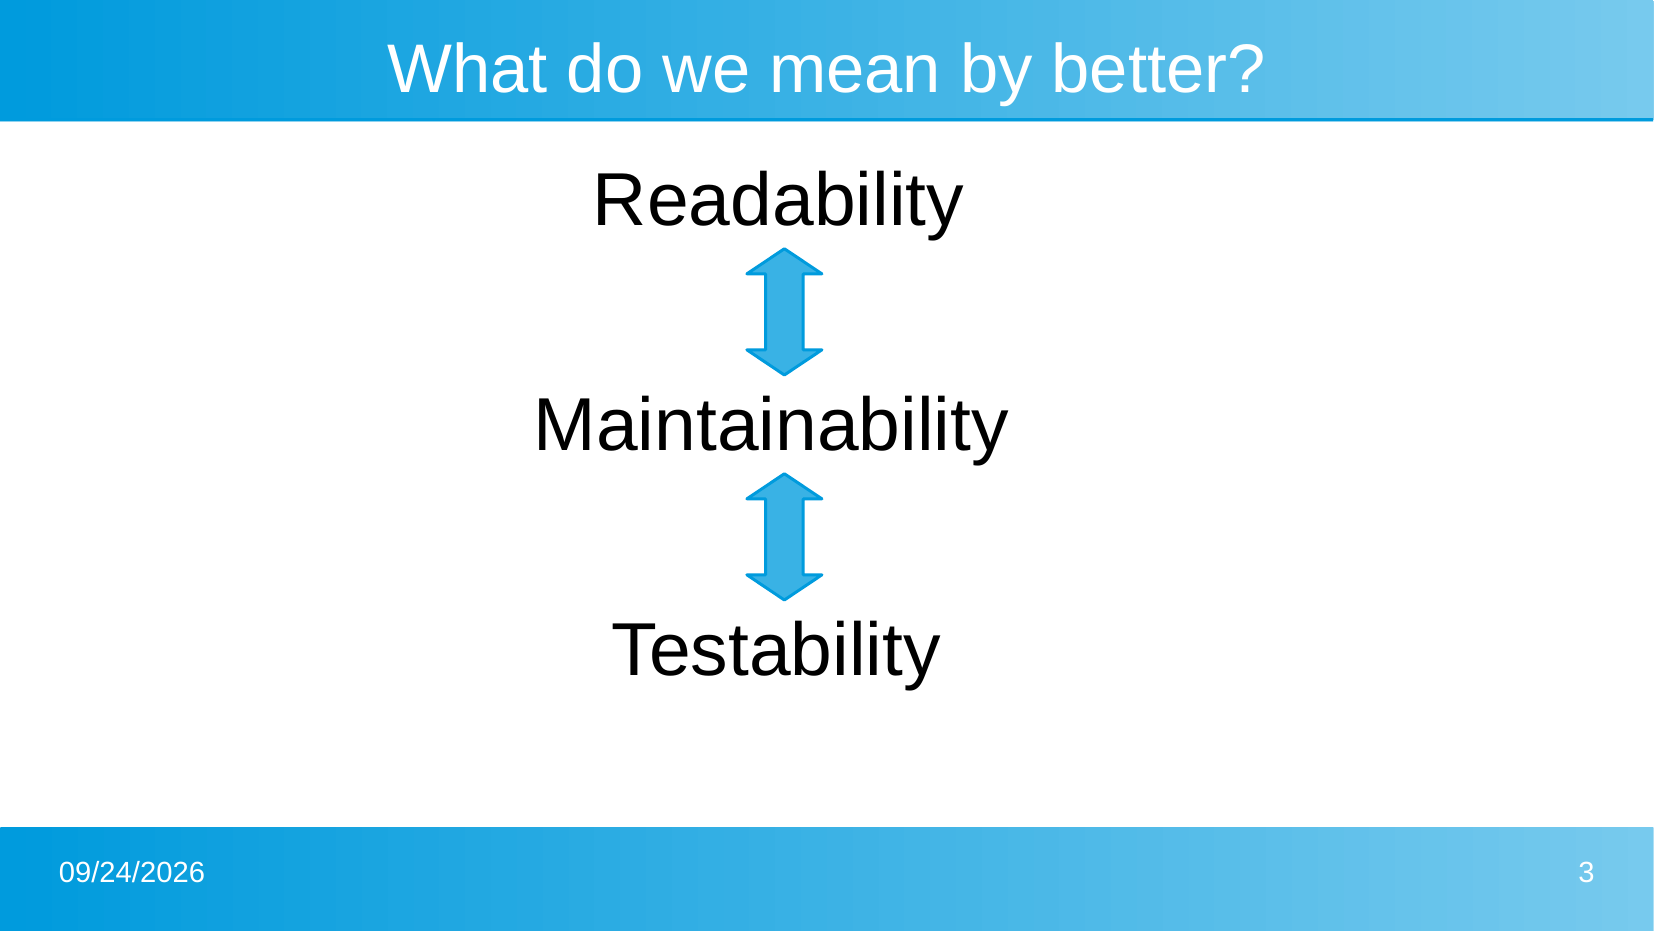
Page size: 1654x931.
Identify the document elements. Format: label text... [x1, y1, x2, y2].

text_box [746, 248, 822, 376]
text_box Testability [596, 600, 972, 699]
text_box [746, 473, 822, 601]
text_box Readability [578, 150, 991, 249]
text_box Maintainability [518, 375, 1051, 474]
title What do we mean by better? [59, 29, 1595, 108]
